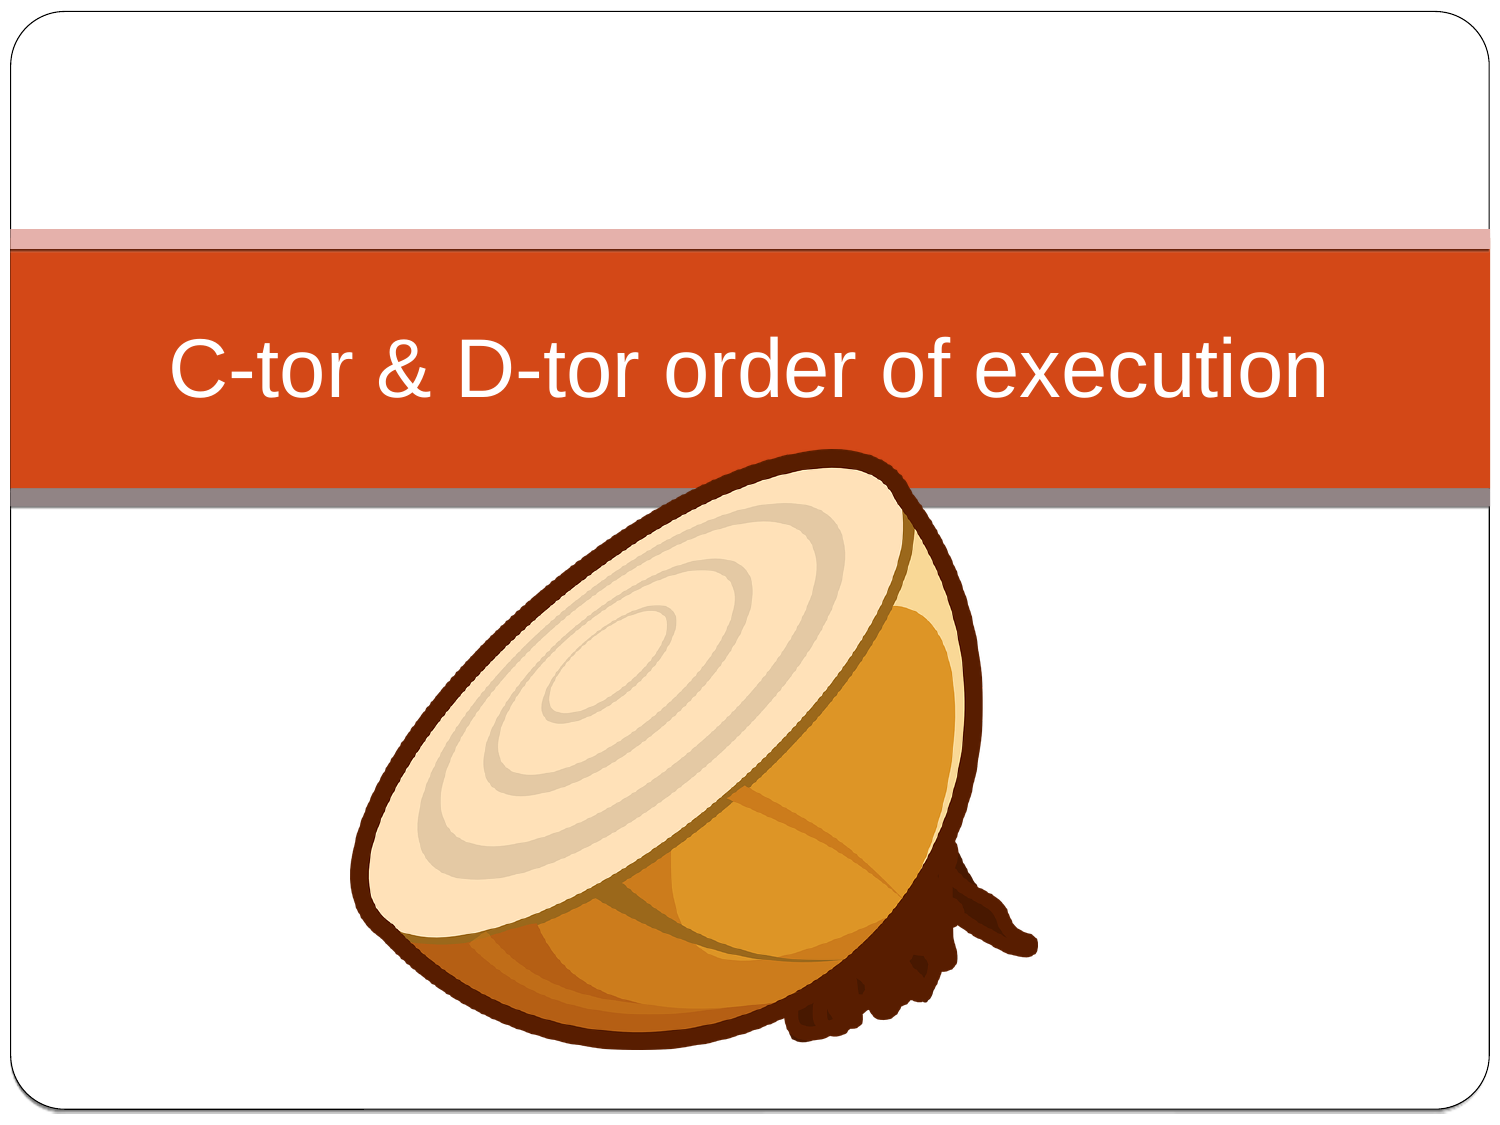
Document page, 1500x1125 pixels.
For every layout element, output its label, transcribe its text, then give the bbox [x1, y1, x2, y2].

title C-tor & D-tor order of execution [75, 247, 1425, 489]
picture [350, 449, 1038, 1050]
